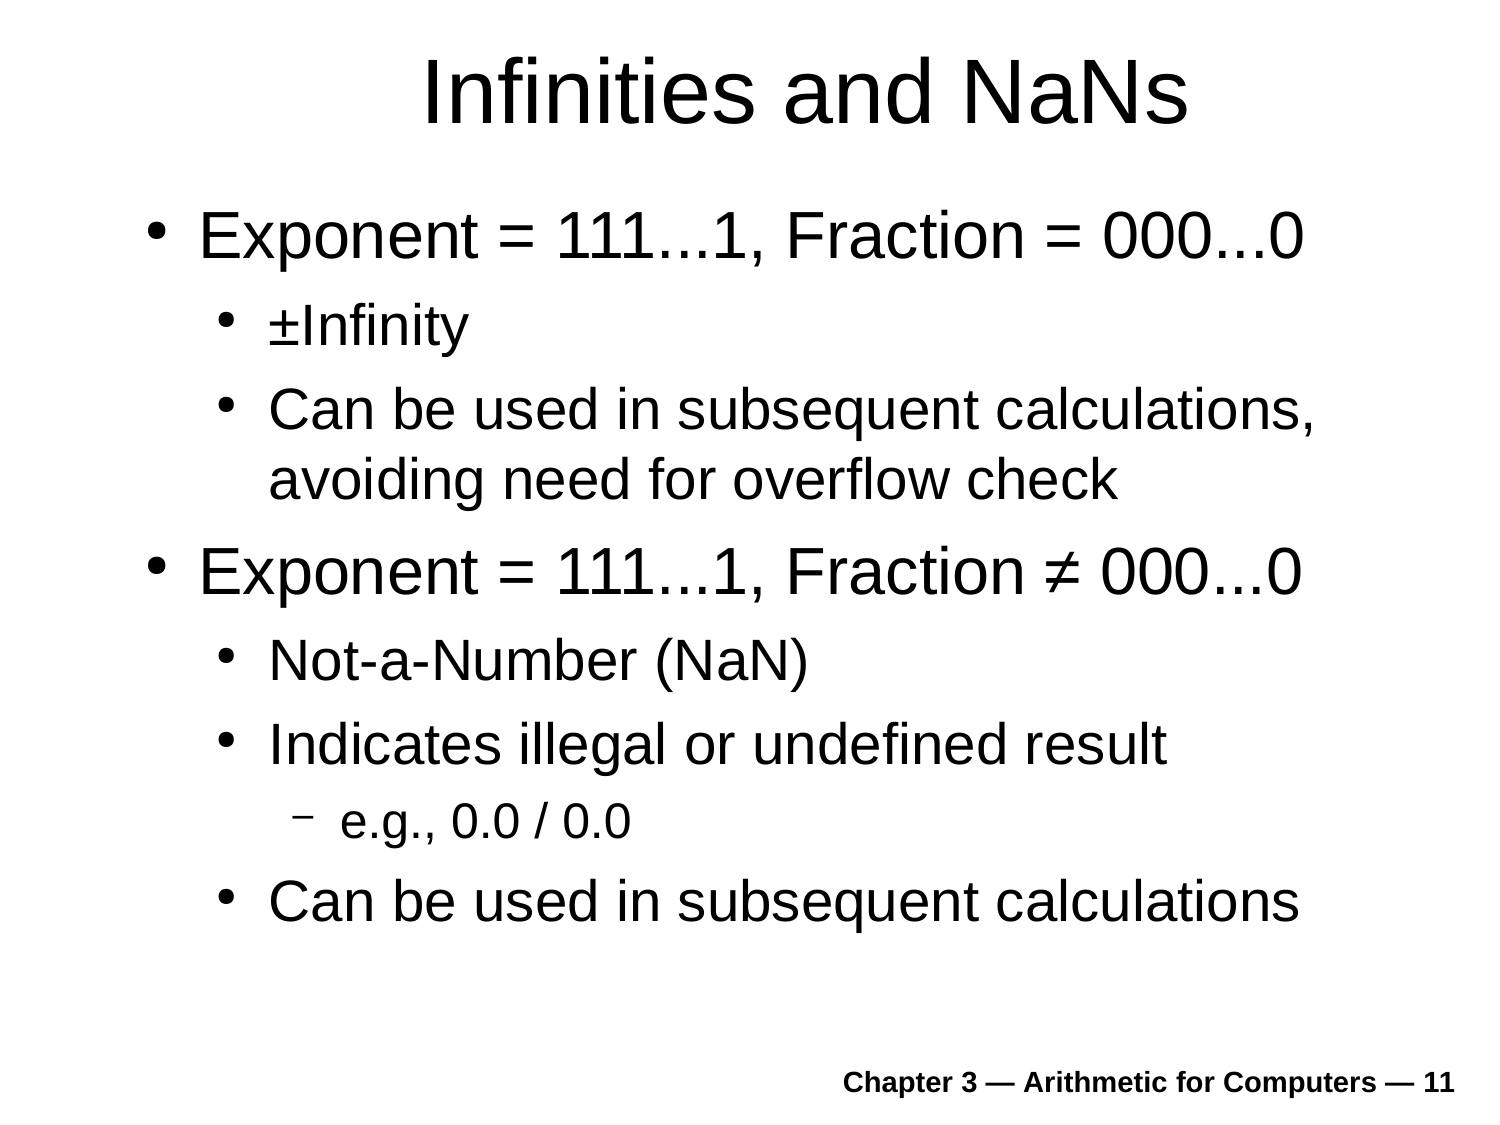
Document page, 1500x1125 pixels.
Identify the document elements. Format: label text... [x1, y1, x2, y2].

list Exponent = 111...1, Fraction = 000...0 ±Infinity Can be used in subsequent calculations, avoiding need for overflow check Exponent = 111...1, Fraction ≠ 000...0 Not-a-Number (NaN) Indicates illegal or undefined result e.g., 0.0 / 0.0 Can be used in subsequent calculations [112, 184, 1469, 1024]
text_box Chapter 3 — Arithmetic for Computers — <number> [277, 1046, 1471, 1106]
title Infinities and NaNs [112, 23, 1468, 149]
